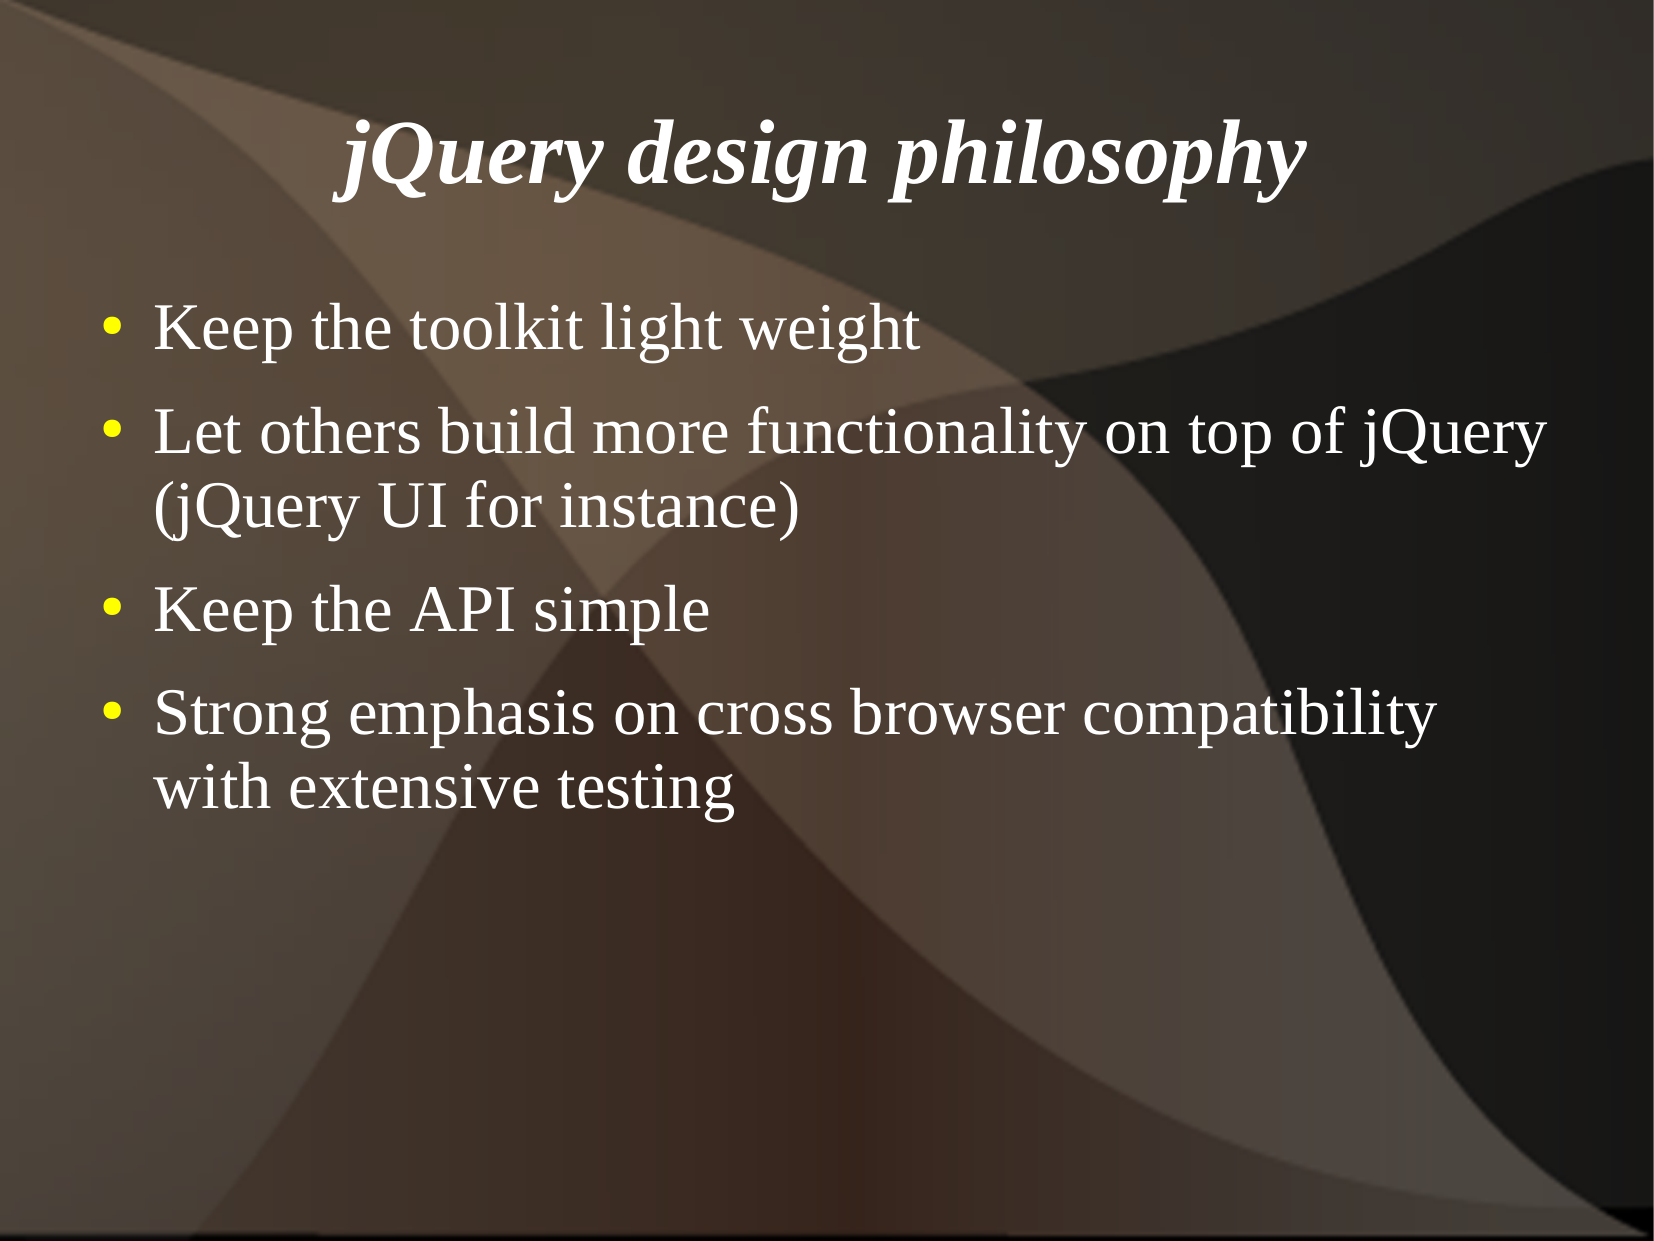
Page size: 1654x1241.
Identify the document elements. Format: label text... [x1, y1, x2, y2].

title jQuery design philosophy [82, 56, 1571, 250]
picture [0, 0, 1654, 1241]
list Keep the toolkit light weight Let others build more functionality on top of jQuery (jQuery UI for instance) Keep the API simple Strong emphasis on cross browser compatibility with extensive testing [82, 290, 1571, 1094]
